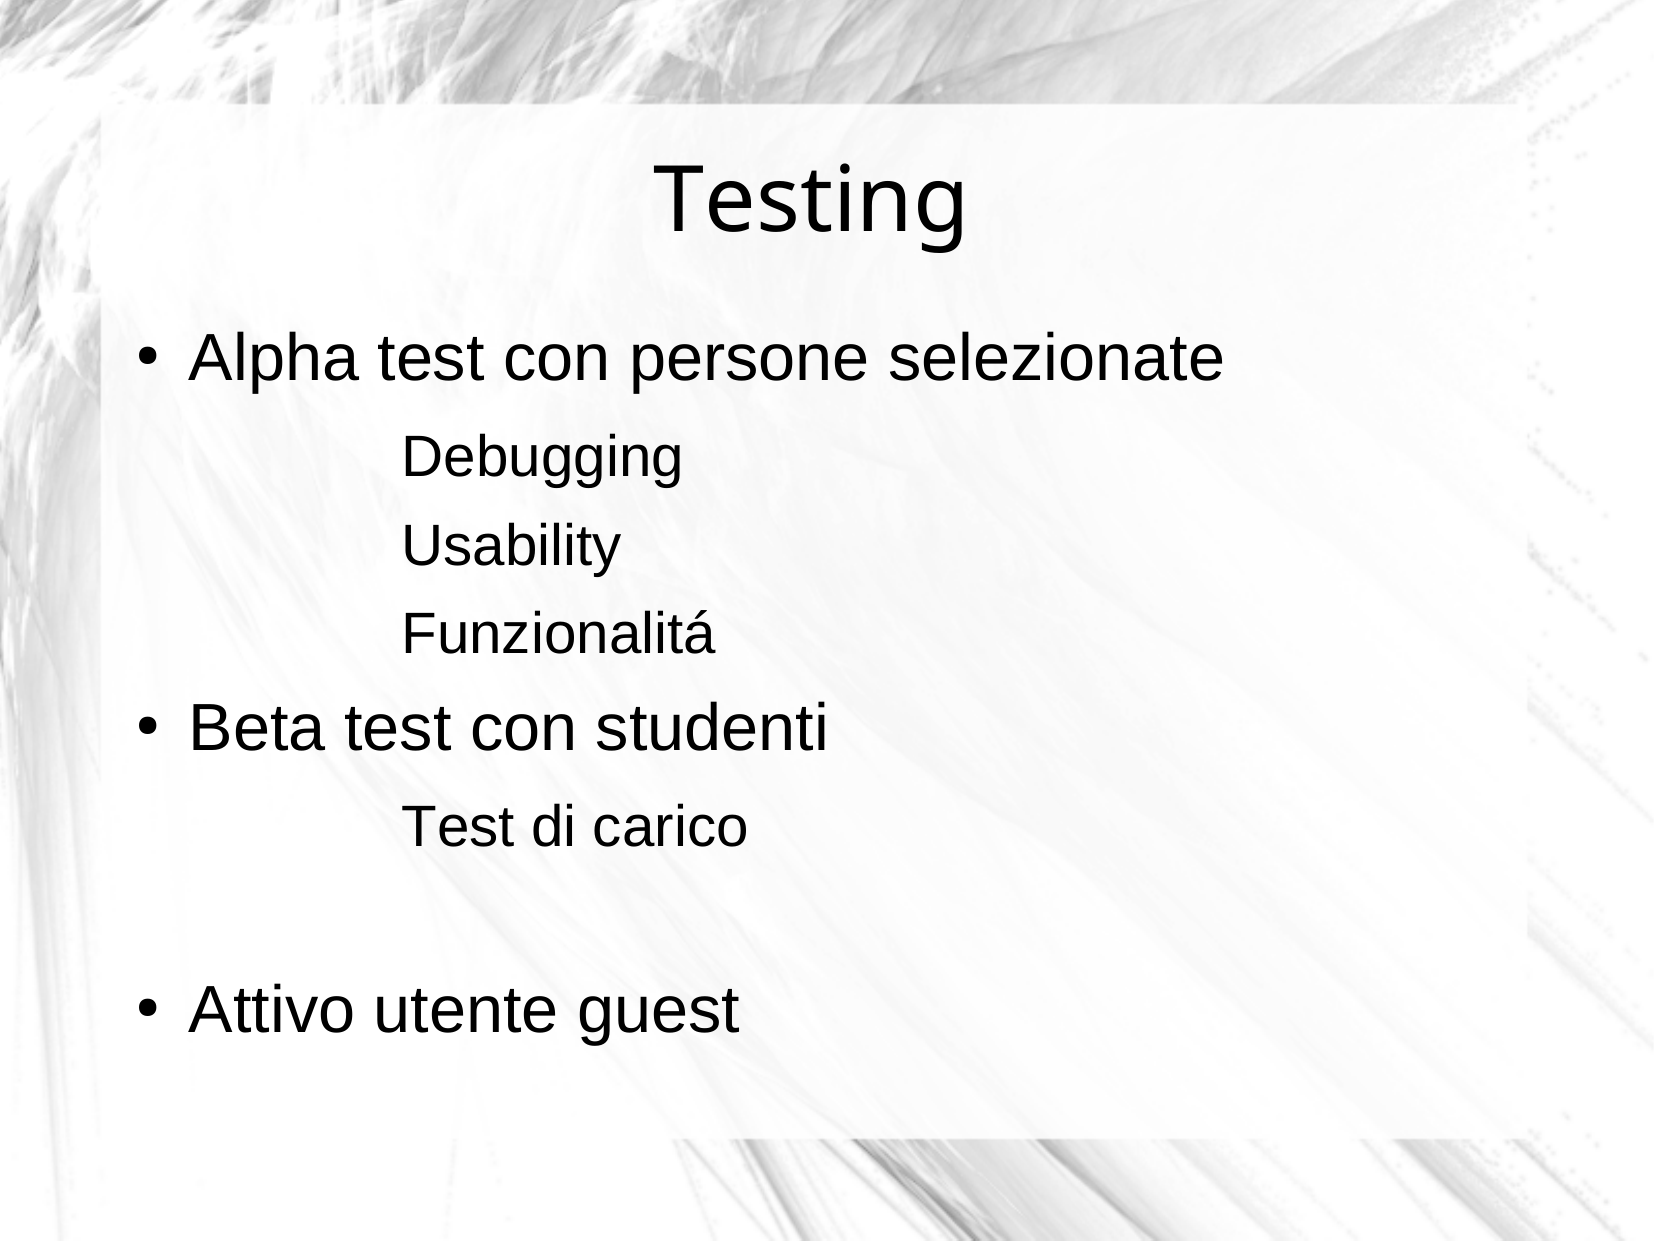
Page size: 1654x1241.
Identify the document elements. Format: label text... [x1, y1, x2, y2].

title Testing [118, 112, 1506, 281]
list Alpha test con persone selezionate Debugging Usability Funzionalitá Beta test con studenti Test di carico Attivo utente guest [118, 319, 1571, 1141]
picture [0, 0, 1654, 1241]
